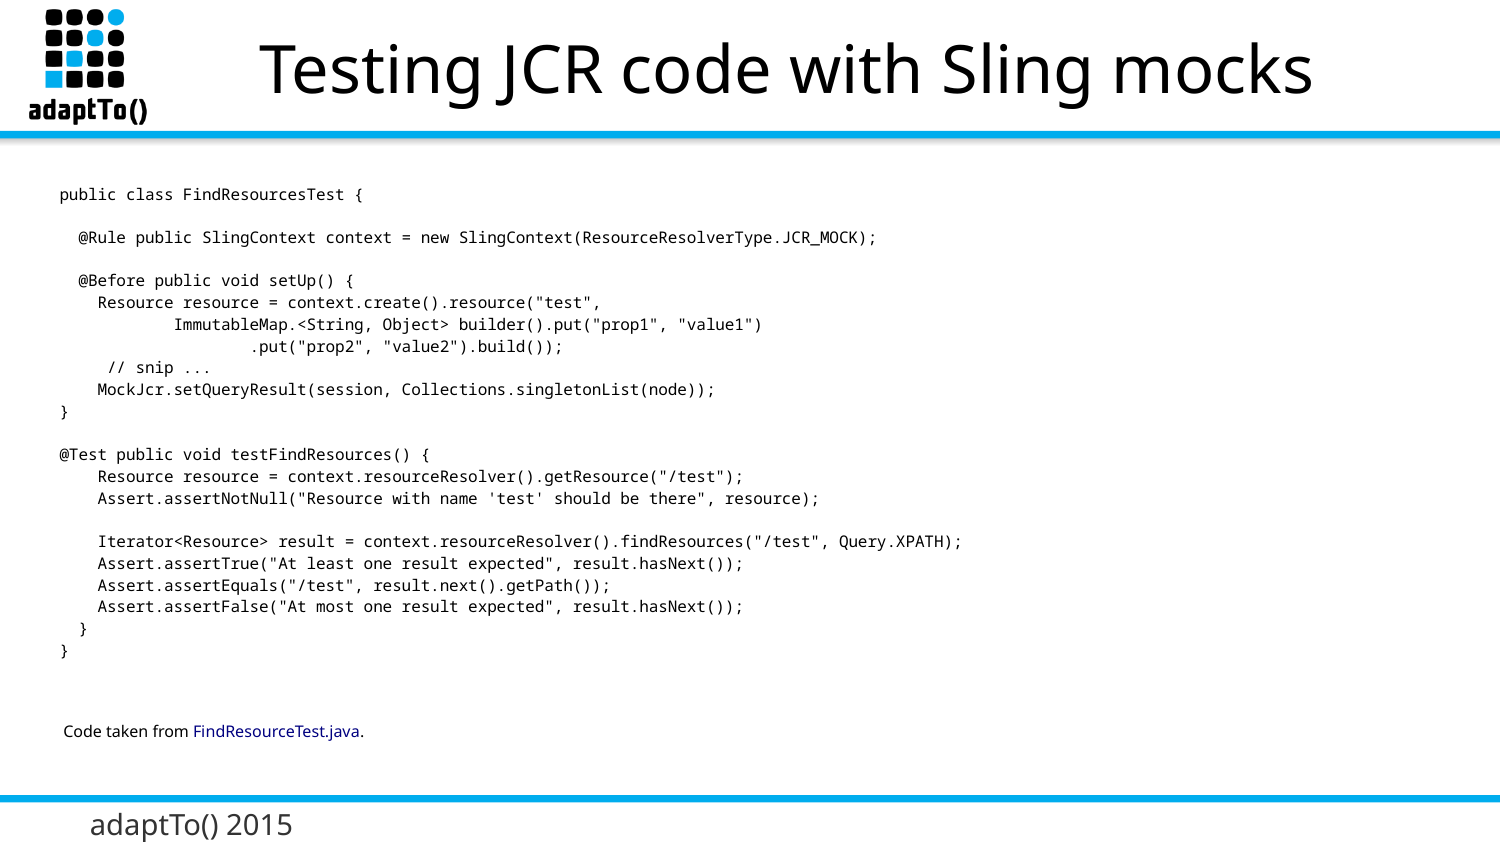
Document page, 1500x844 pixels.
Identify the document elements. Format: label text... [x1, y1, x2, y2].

list public class FindResourcesTest { @Rule public SlingContext context = new SlingContext(ResourceResolverType.JCR_MOCK); @Before public void setUp() { Resource resource = context.create().resource("test", ImmutableMap.<String, Object> builder().put("prop1", "value1") .put("prop2", "value2").build()); // snip ... MockJcr.setQueryResult(session, Collections.singletonList(node)); } @Test public void testFindResources() { Resource resource = context.resourceResolver().getResource("/test"); Assert.assertNotNull("Resource with name 'test' should be there", resource); Iterator<Resource> result = context.resourceResolver().findResources("/test", Query.XPATH); Assert.assertTrue("At least one result expected", result.hasNext()); Assert.assertEquals("/test", result.next().getPath()); Assert.assertFalse("At most one result expected", result.hasNext()); } } Code taken from FindResourceTest.java. [52, 183, 1447, 760]
title Testing JCR code with Sling mocks [150, 15, 1425, 121]
picture [27, 6, 148, 126]
